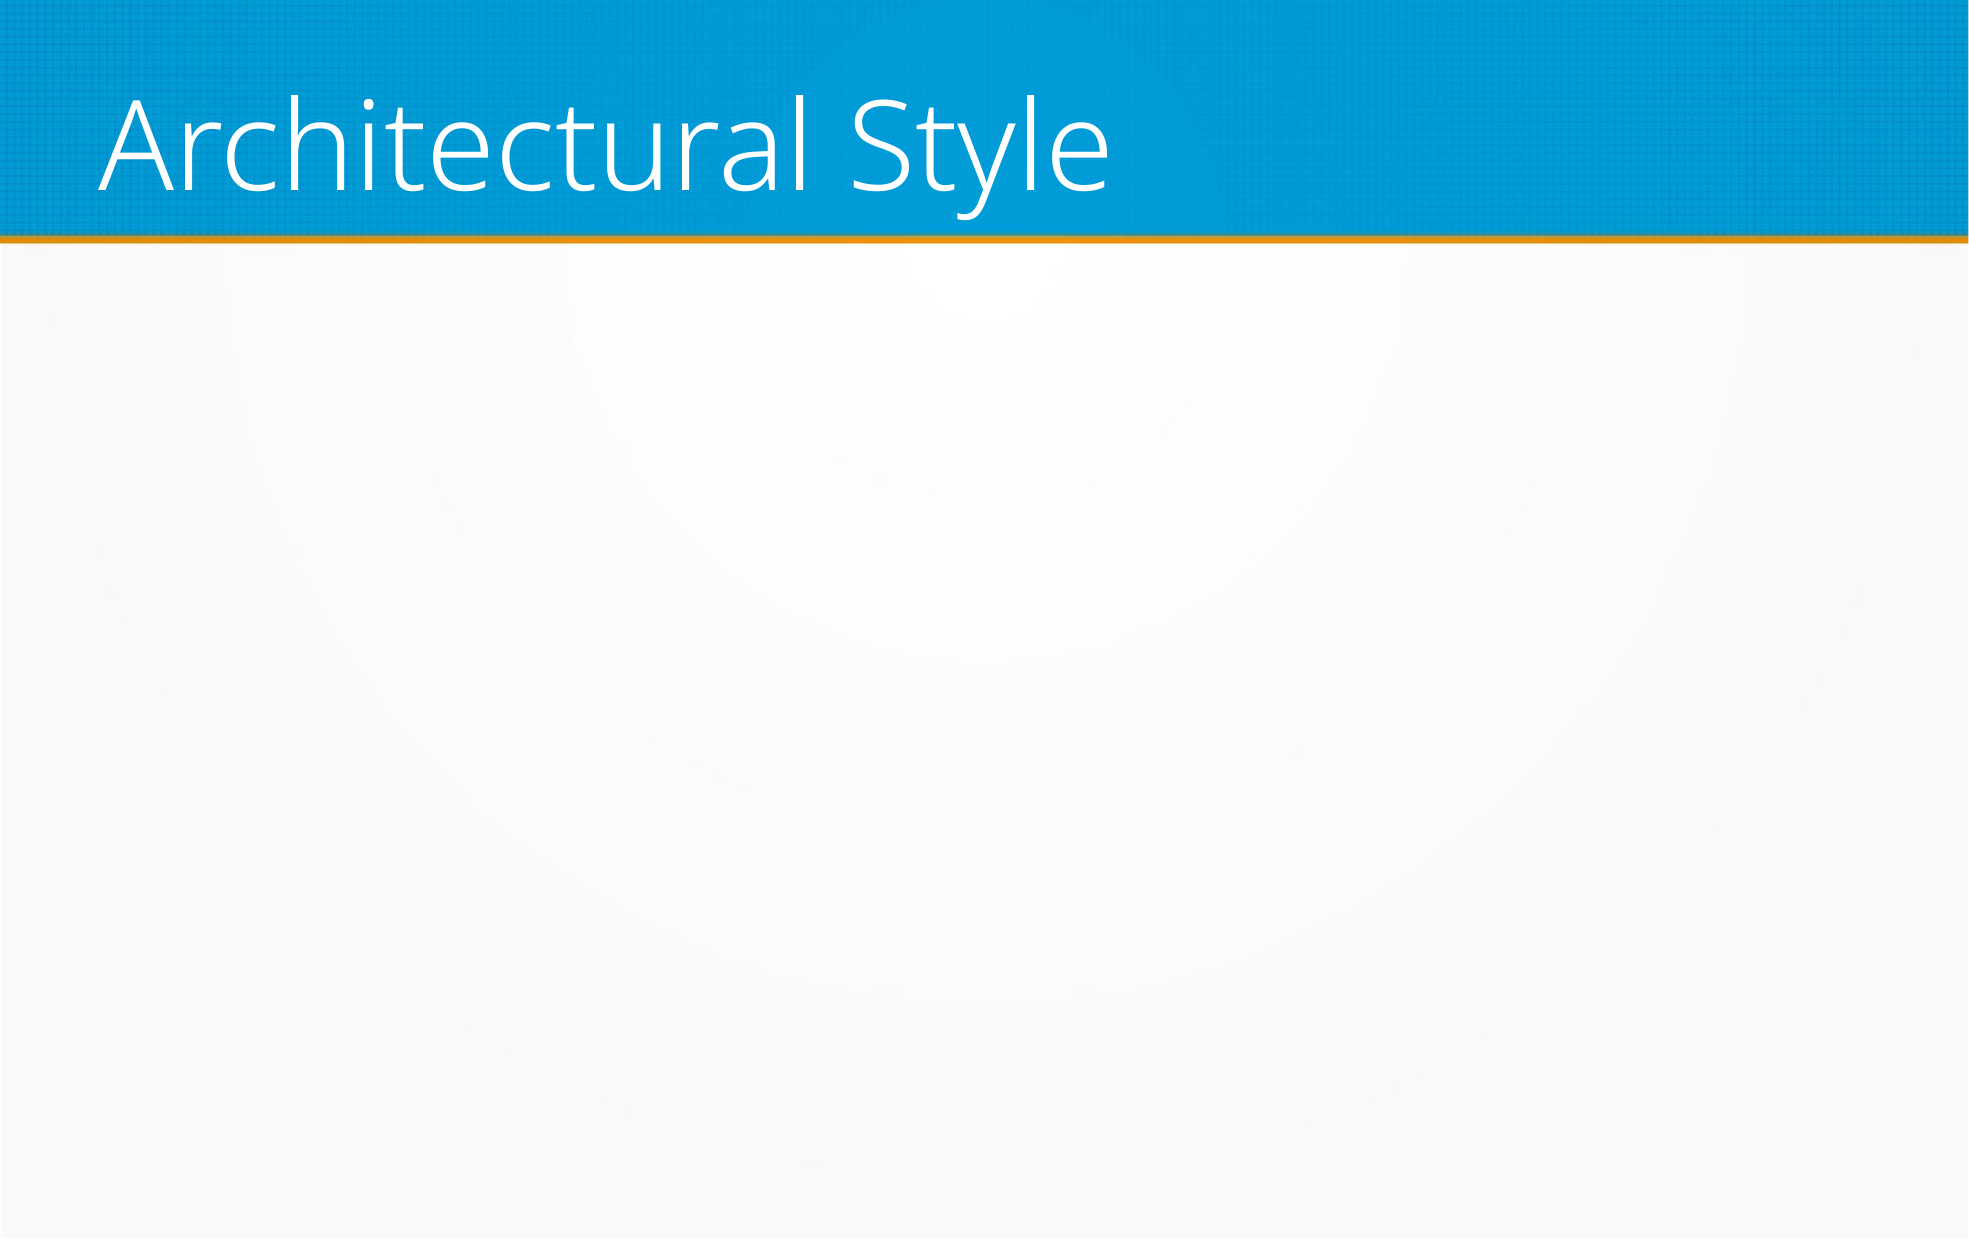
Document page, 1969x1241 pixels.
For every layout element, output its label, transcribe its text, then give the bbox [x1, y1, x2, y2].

picture [0, 233, 1969, 1241]
title Architectural Style [98, 19, 1870, 227]
